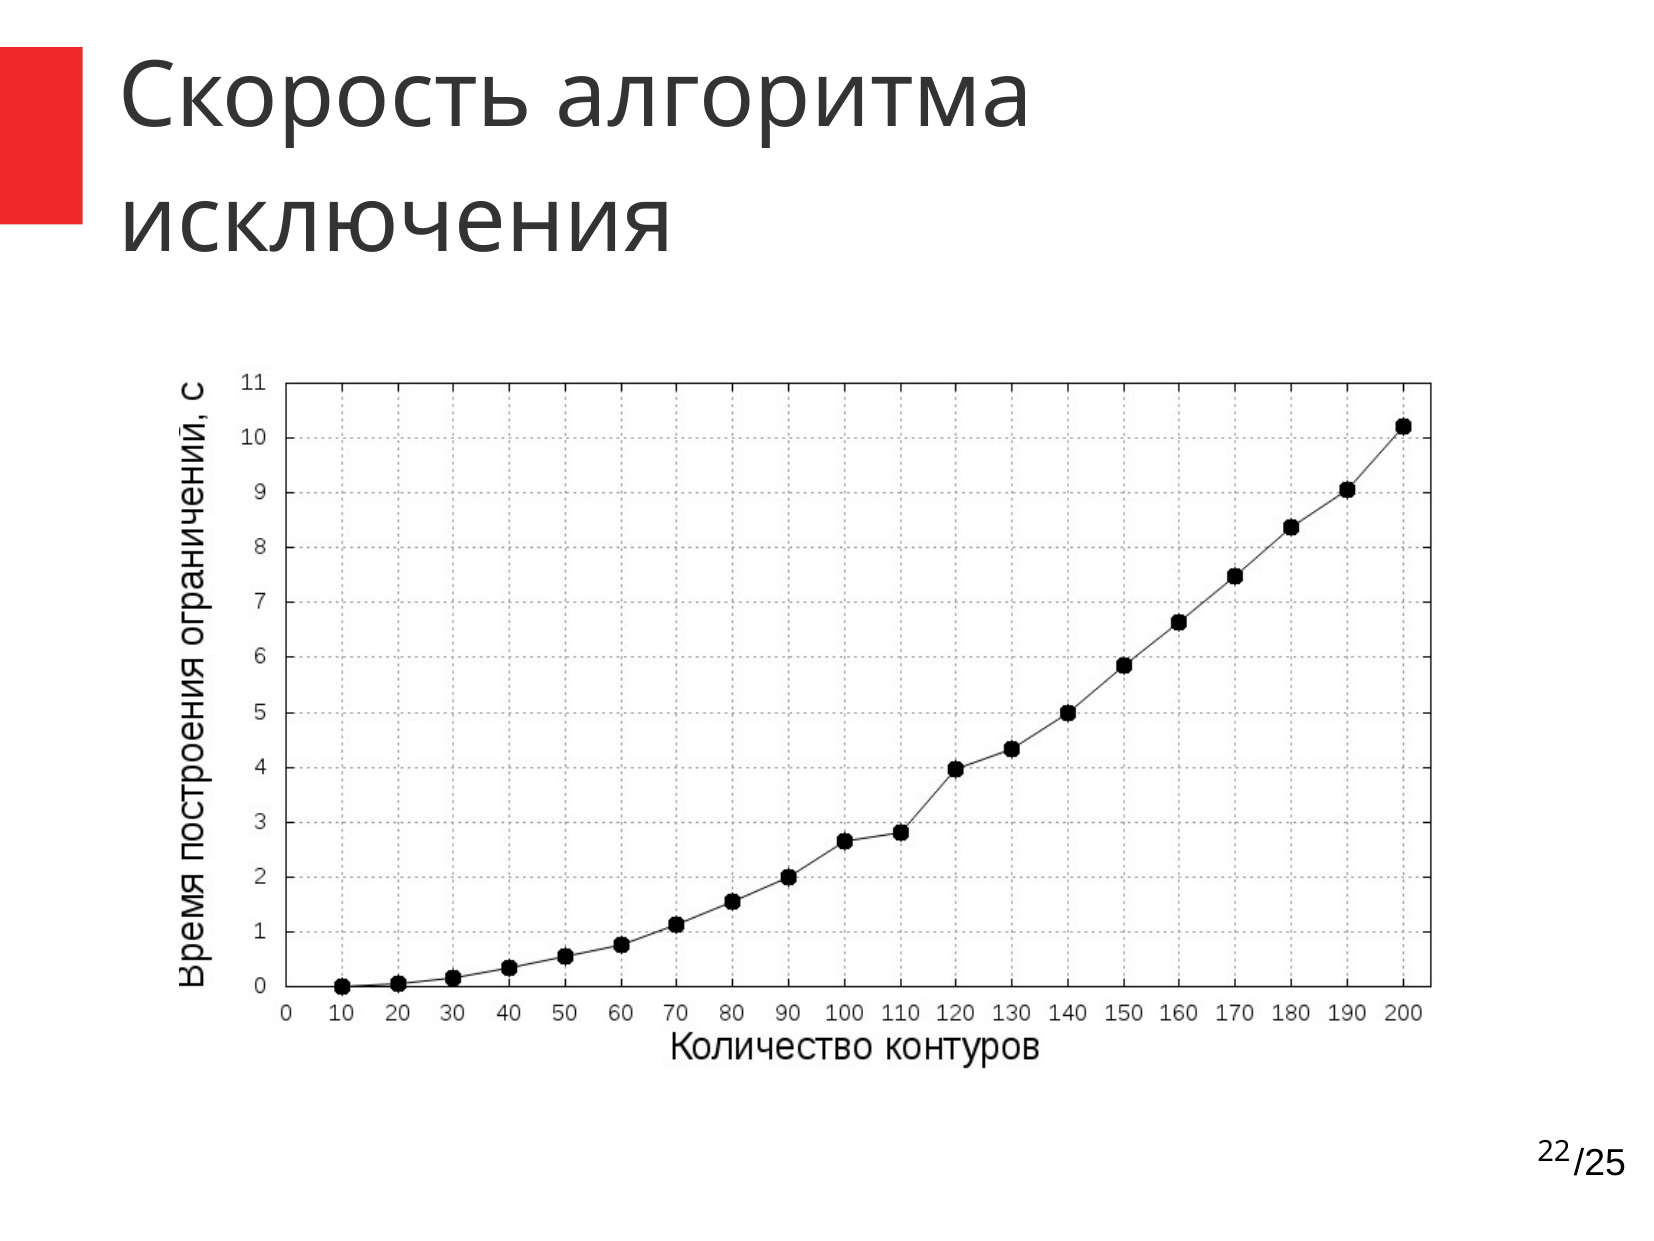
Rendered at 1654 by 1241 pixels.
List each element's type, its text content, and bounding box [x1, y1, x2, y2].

text_box /25 [1559, 1134, 1654, 1205]
title Скорость алгоритма исключения [118, 45, 1571, 261]
picture [179, 354, 1475, 1074]
